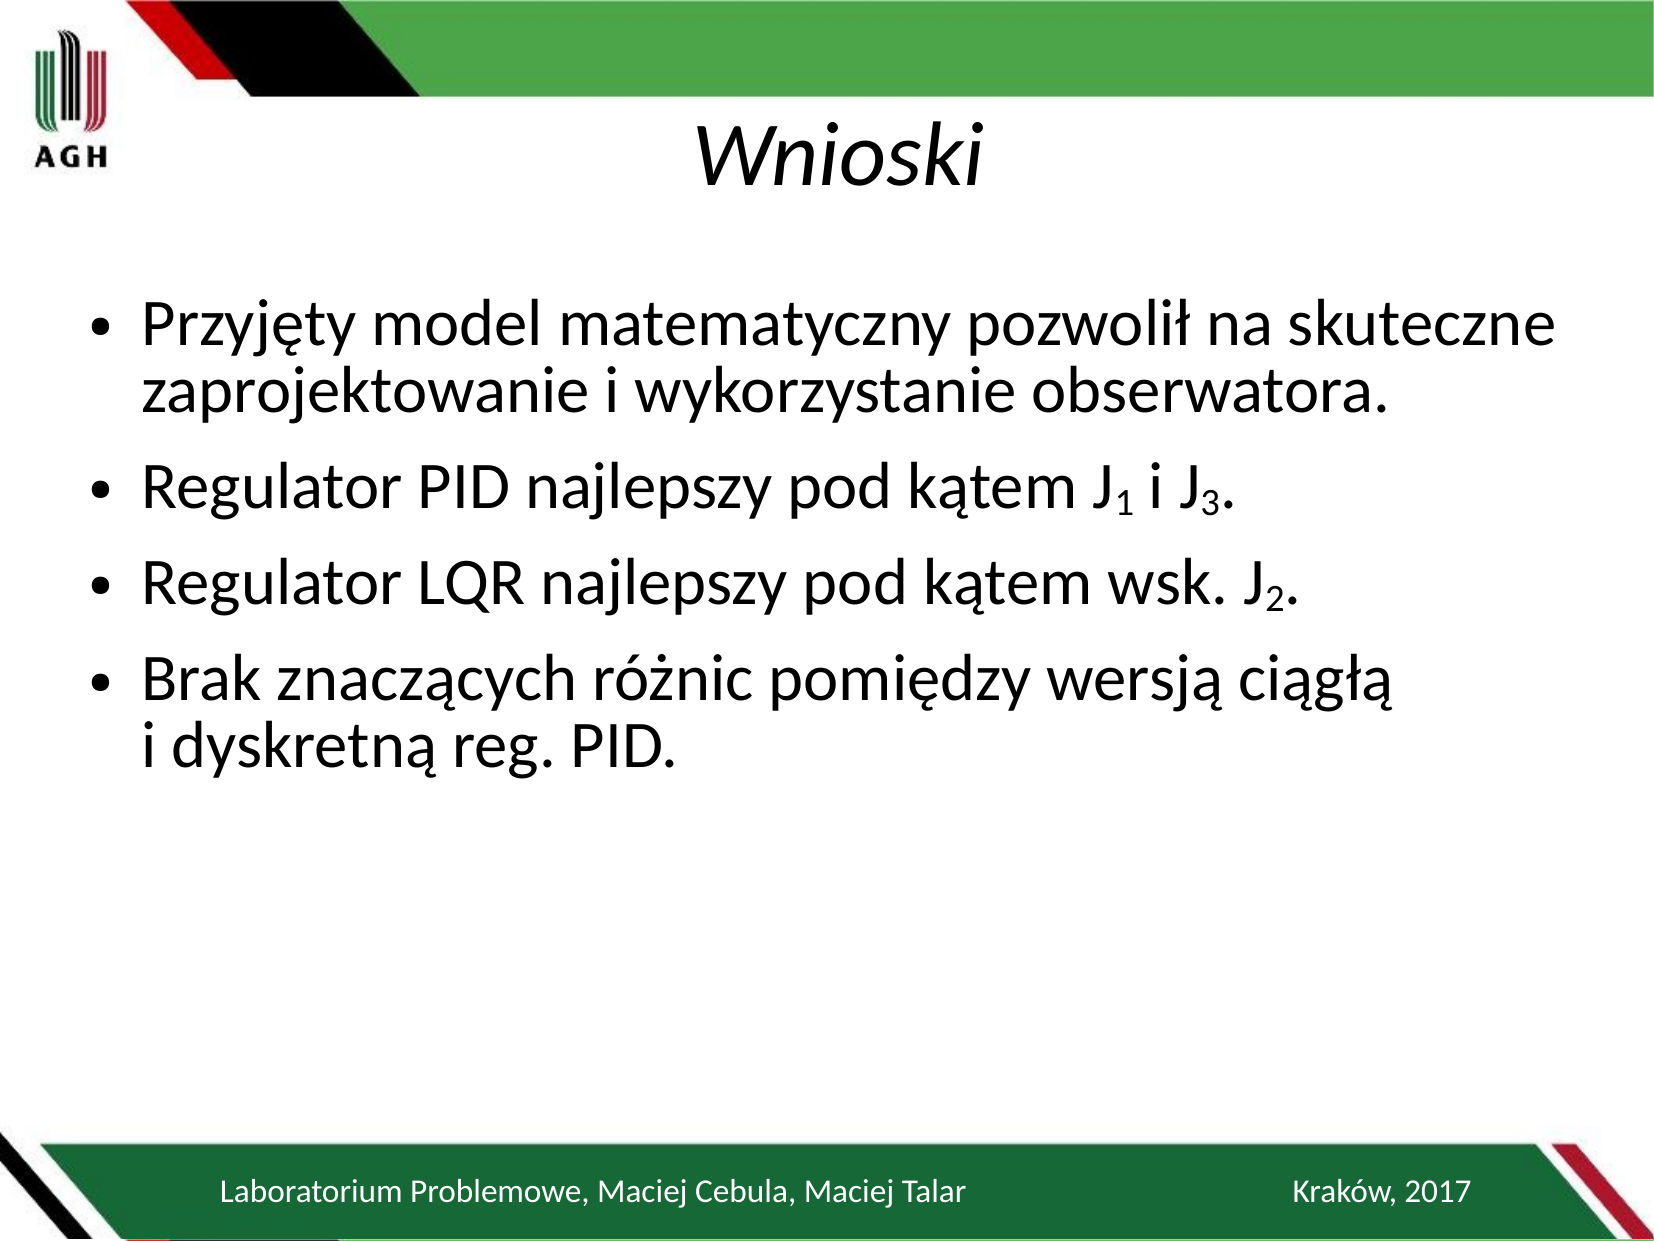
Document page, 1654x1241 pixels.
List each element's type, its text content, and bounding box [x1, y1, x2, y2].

text_box Kraków, 2017 [1285, 1170, 1487, 1217]
list Przyjęty model matematyczny pozwolił na skuteczne zaprojektowanie i wykorzystanie obserwatora. Regulator PID najlepszy pod kątem J1 i J3. Regulator LQR najlepszy pod kątem wsk. J2. Brak znaczących różnic pomiędzy wersją ciągłą i dyskretną reg. PID. [70, 295, 1559, 1170]
text_box Laboratorium Problemowe, Maciej Cebula, Maciej Talar [212, 1170, 976, 1217]
picture [0, 0, 1654, 1241]
title Wnioski [94, 59, 1583, 267]
